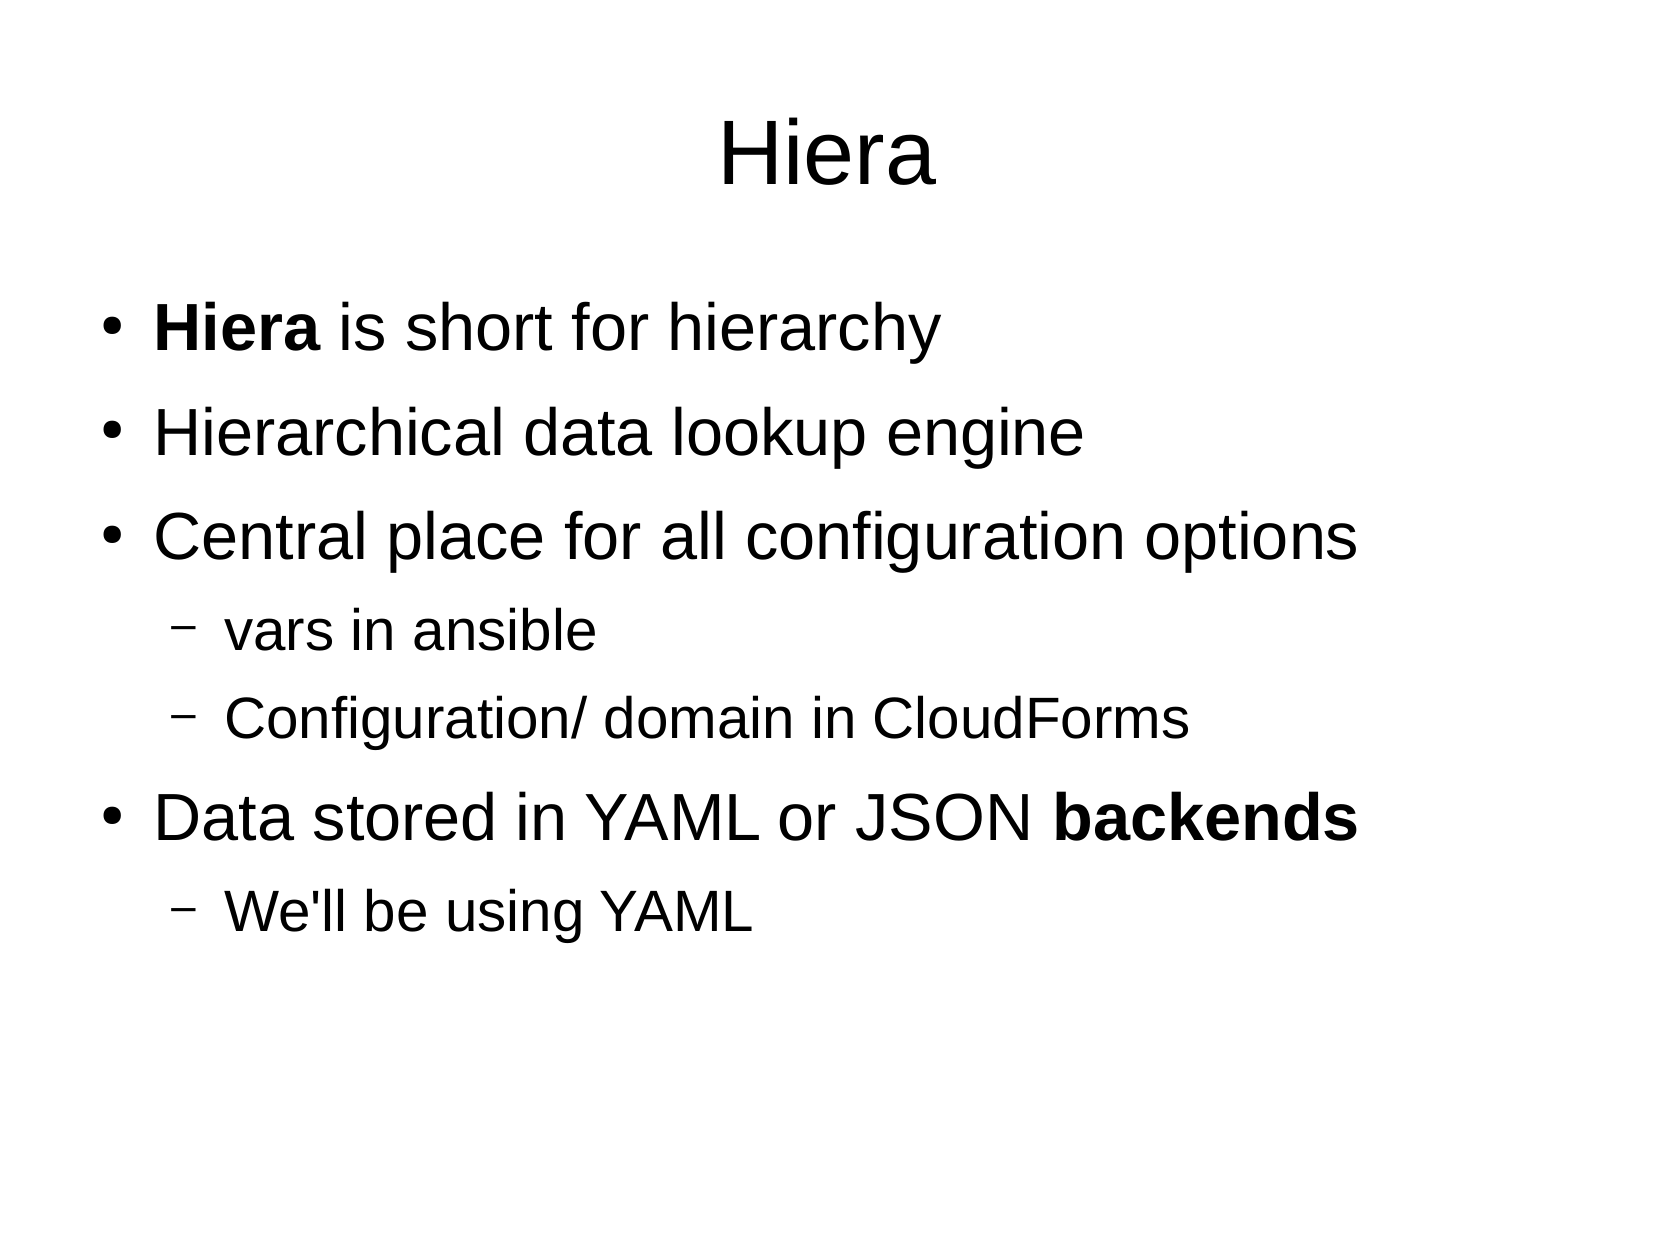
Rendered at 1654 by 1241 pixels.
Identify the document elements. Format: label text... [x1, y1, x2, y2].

title Hiera [82, 49, 1571, 257]
list Hiera is short for hierarchy Hierarchical data lookup engine Central place for all configuration options vars in ansible Configuration/ domain in CloudForms Data stored in YAML or JSON backends We'll be using YAML [82, 290, 1571, 1010]
